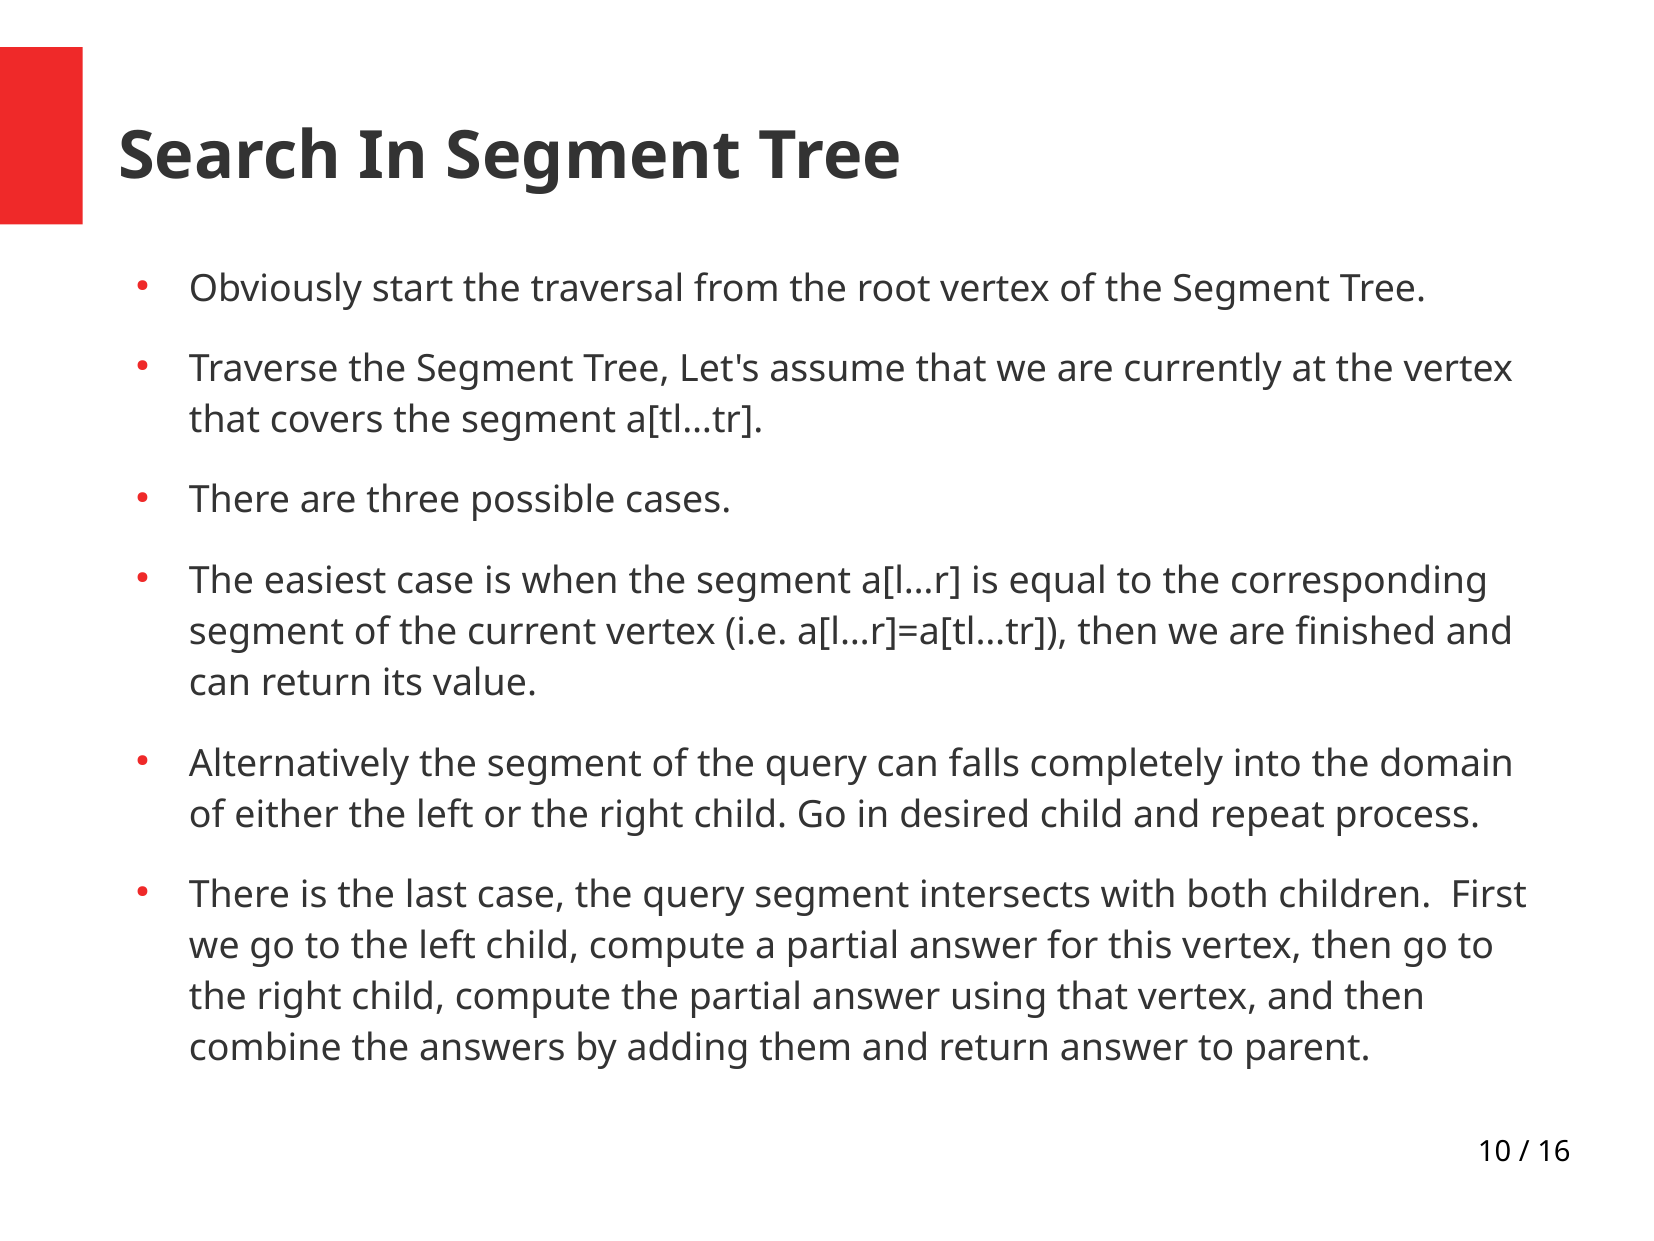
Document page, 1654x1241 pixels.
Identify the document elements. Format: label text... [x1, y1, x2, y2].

title Search In Segment Tree [118, 49, 1571, 257]
list Obviously start the traversal from the root vertex of the Segment Tree. Traverse the Segment Tree, Let's assume that we are currently at the vertex that covers the segment a[tl…tr]. There are three possible cases. The easiest case is when the segment a[l…r] is equal to the corresponding segment of the current vertex (i.e. a[l…r]=a[tl…tr]), then we are finished and can return its value. Alternatively the segment of the query can falls completely into the domain of either the left or the right child. Go in desired child and repeat process. There is the last case, the query segment intersects with both children. First we go to the left child, compute a partial answer for this vertex, then go to the right child, compute the partial answer using that vertex, and then combine the answers by adding them and return answer to parent. [118, 261, 1536, 981]
